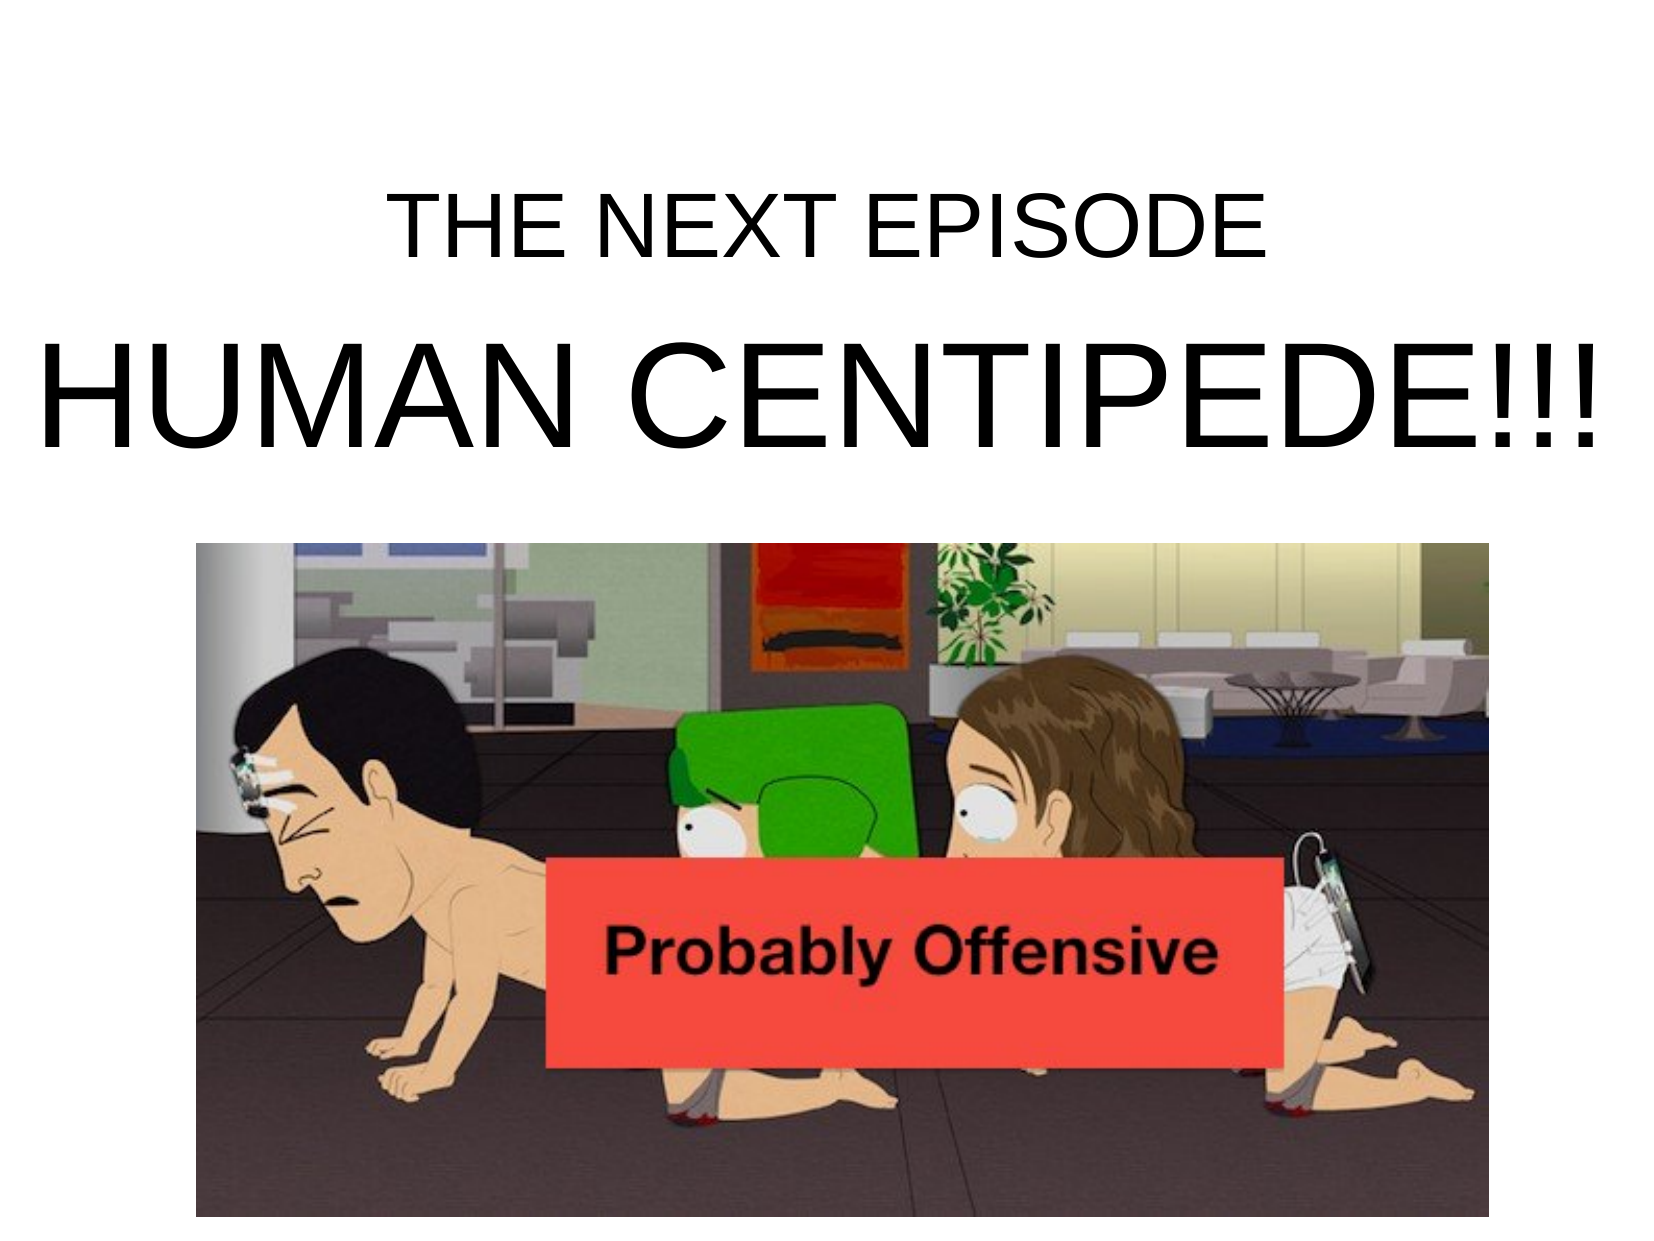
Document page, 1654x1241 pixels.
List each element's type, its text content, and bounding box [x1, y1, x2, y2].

title THE NEXT EPISODE [84, 122, 1573, 283]
subtitle HUMAN CENTIPEDE!!! [23, 283, 1619, 508]
picture [196, 543, 1489, 1217]
